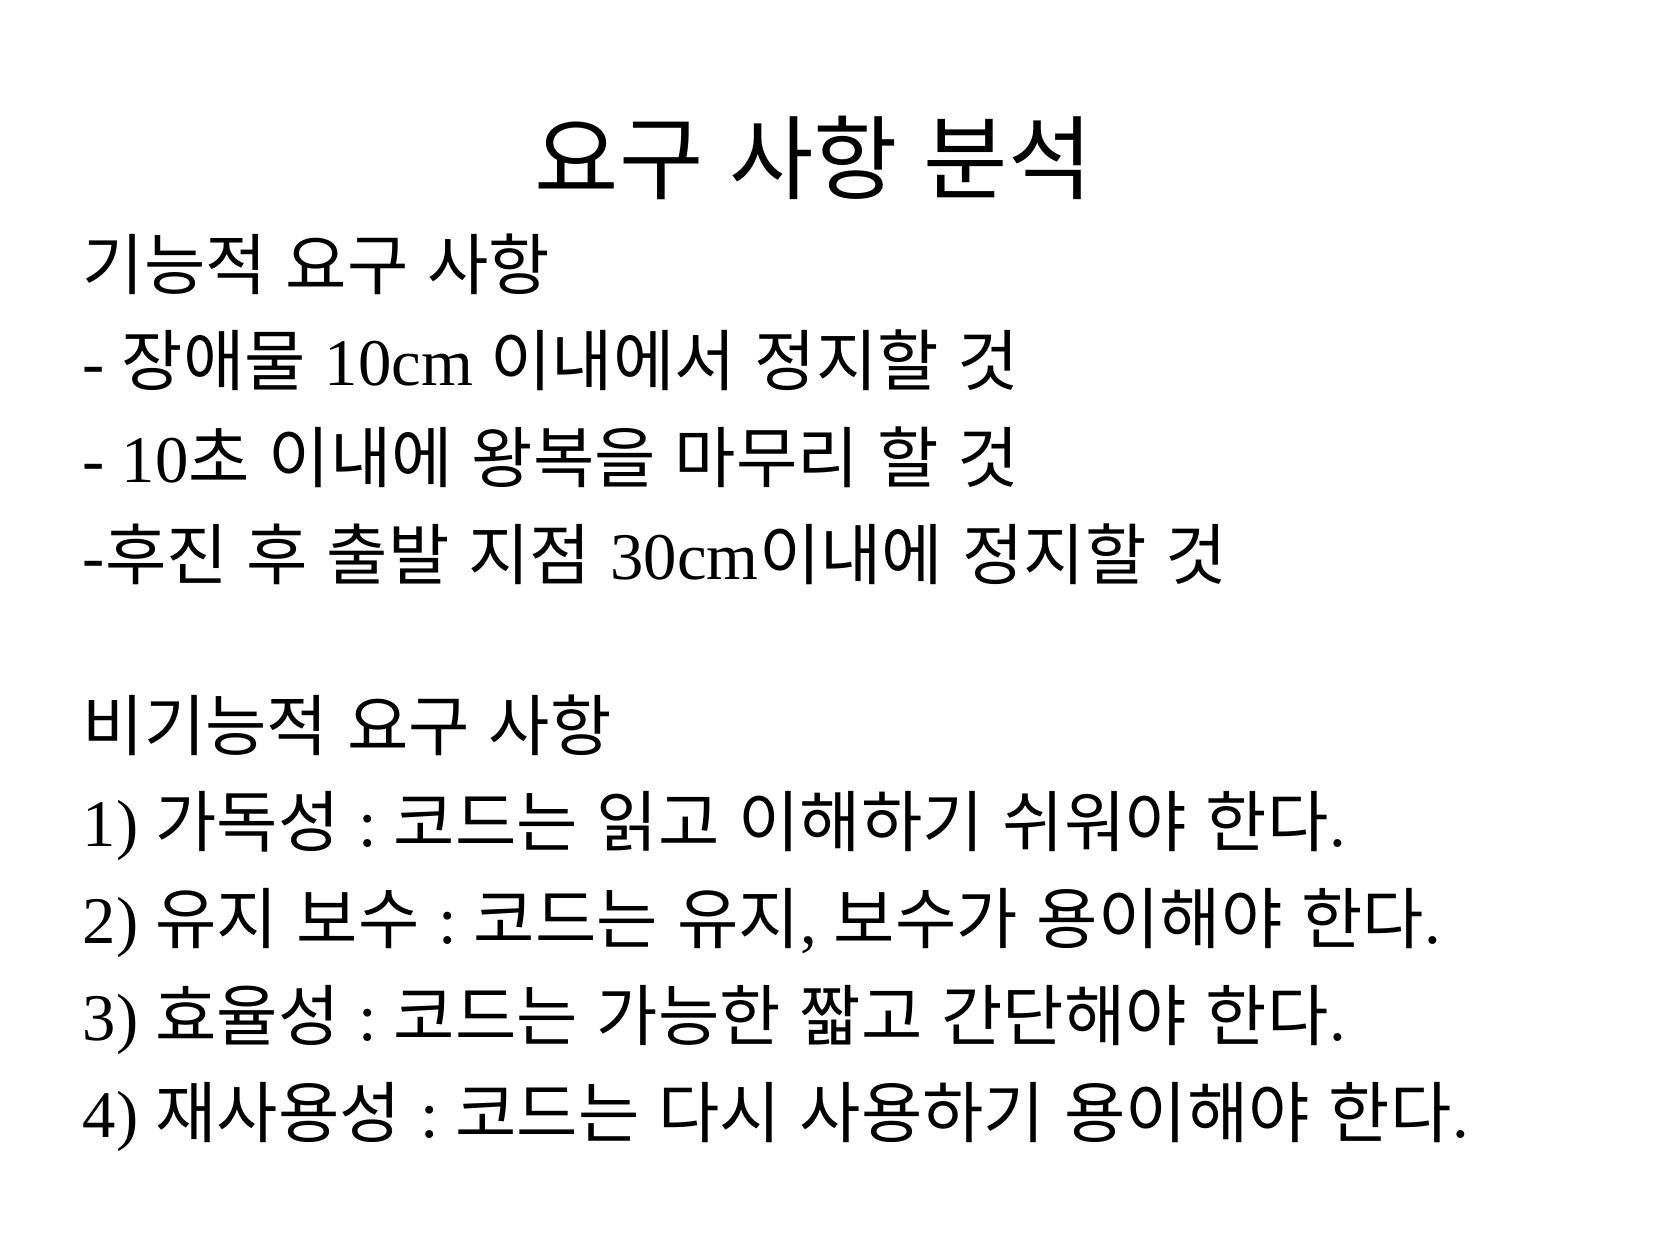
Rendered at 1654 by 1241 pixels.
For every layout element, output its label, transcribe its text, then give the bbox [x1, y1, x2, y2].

title 요구 사항 분석 [82, 49, 1571, 188]
subtitle 기능적 요구 사항 - 장애물 10cm 이내에서 정지할 것 - 10초 이내에 왕복을 마무리 할 것 -후진 후 출발 지점 30cm이내에 정지할 것 비기능적 요구 사항 1) 가독성 : 코드는 읽고 이해하기 쉬워야 한다. 2) 유지 보수 : 코드는 유지, 보수가 용이해야 한다. 3) 효율성 : 코드는 가능한 짧고 간단해야 한다. 4) 재사용성 : 코드는 다시 사용하기 용이해야 한다. [82, 188, 1571, 1179]
